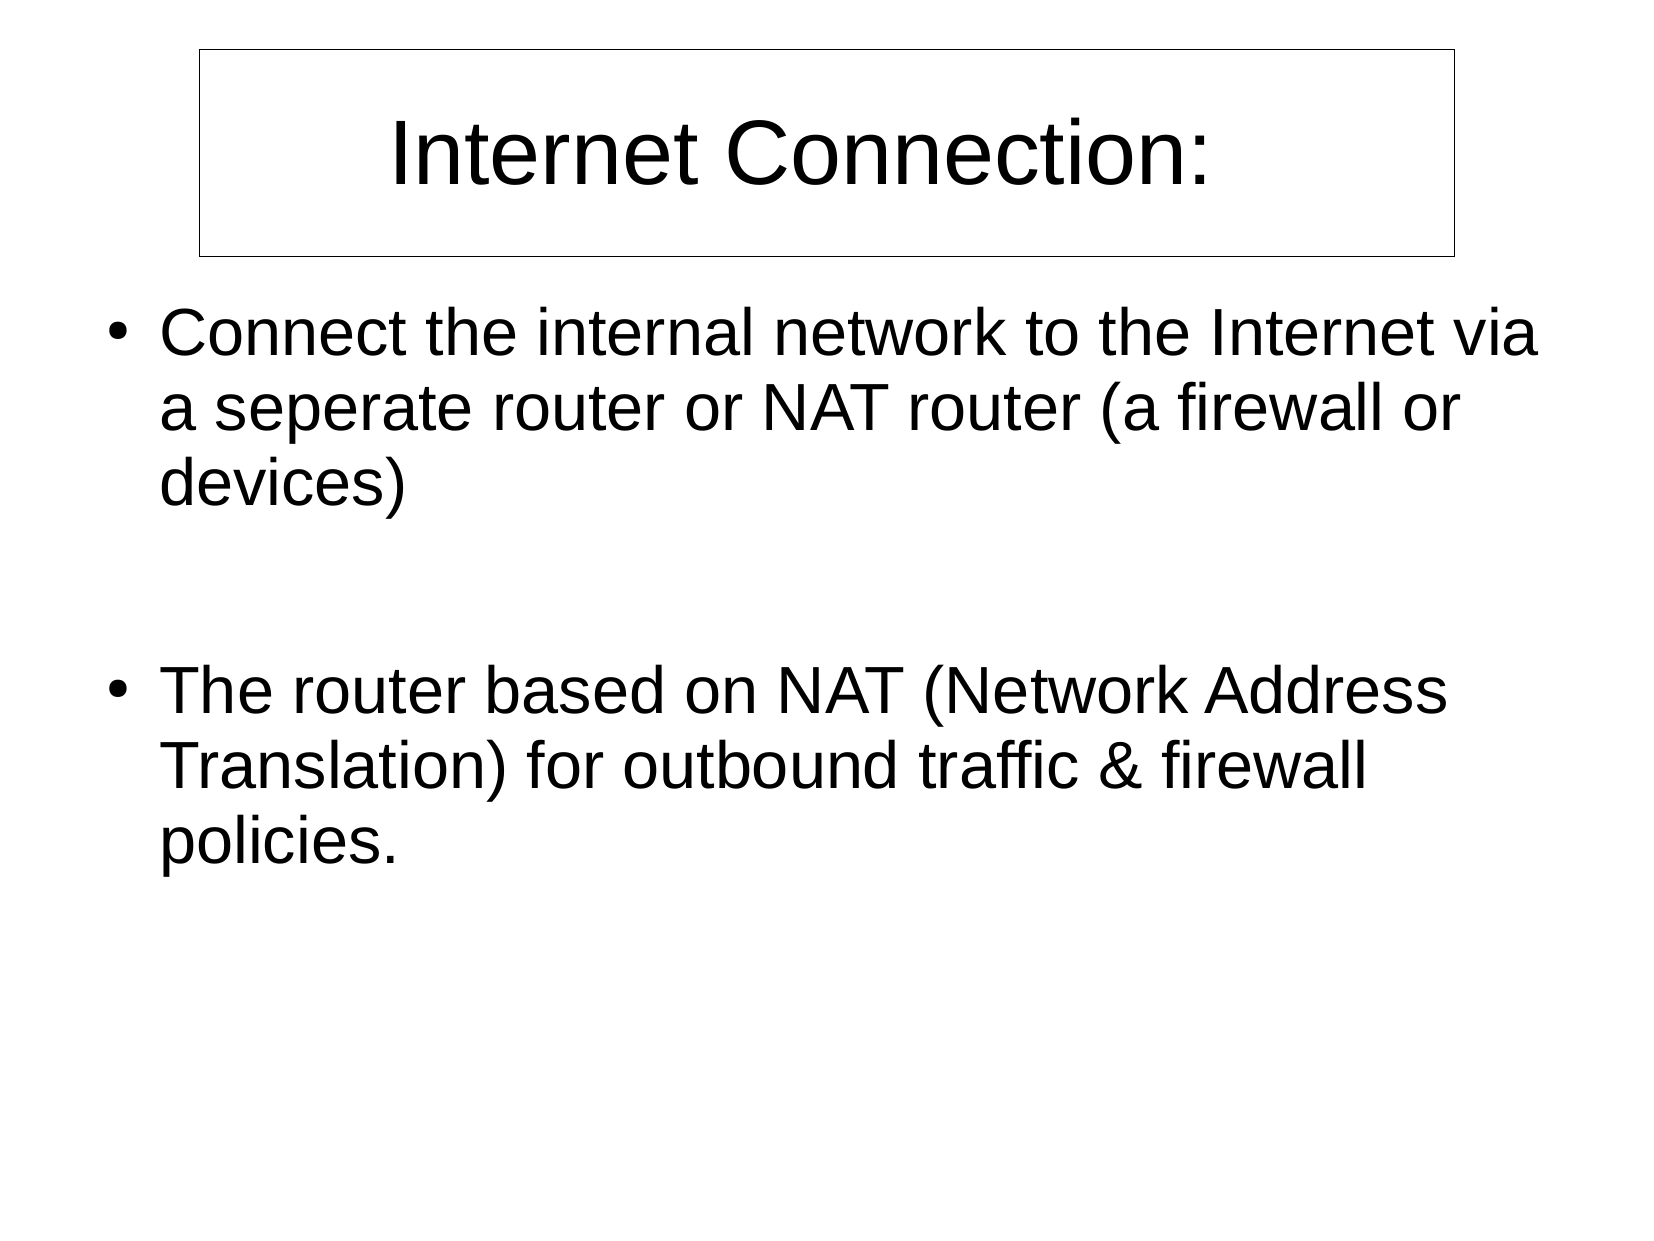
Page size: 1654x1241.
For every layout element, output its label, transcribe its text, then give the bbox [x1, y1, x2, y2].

list Connect the internal network to the Internet via a seperate router or NAT router (a firewall or devices) The router based on NAT (Network Address Translation) for outbound traffic & firewall policies. [88, 295, 1577, 1015]
title Internet Connection: [199, 49, 1455, 257]
